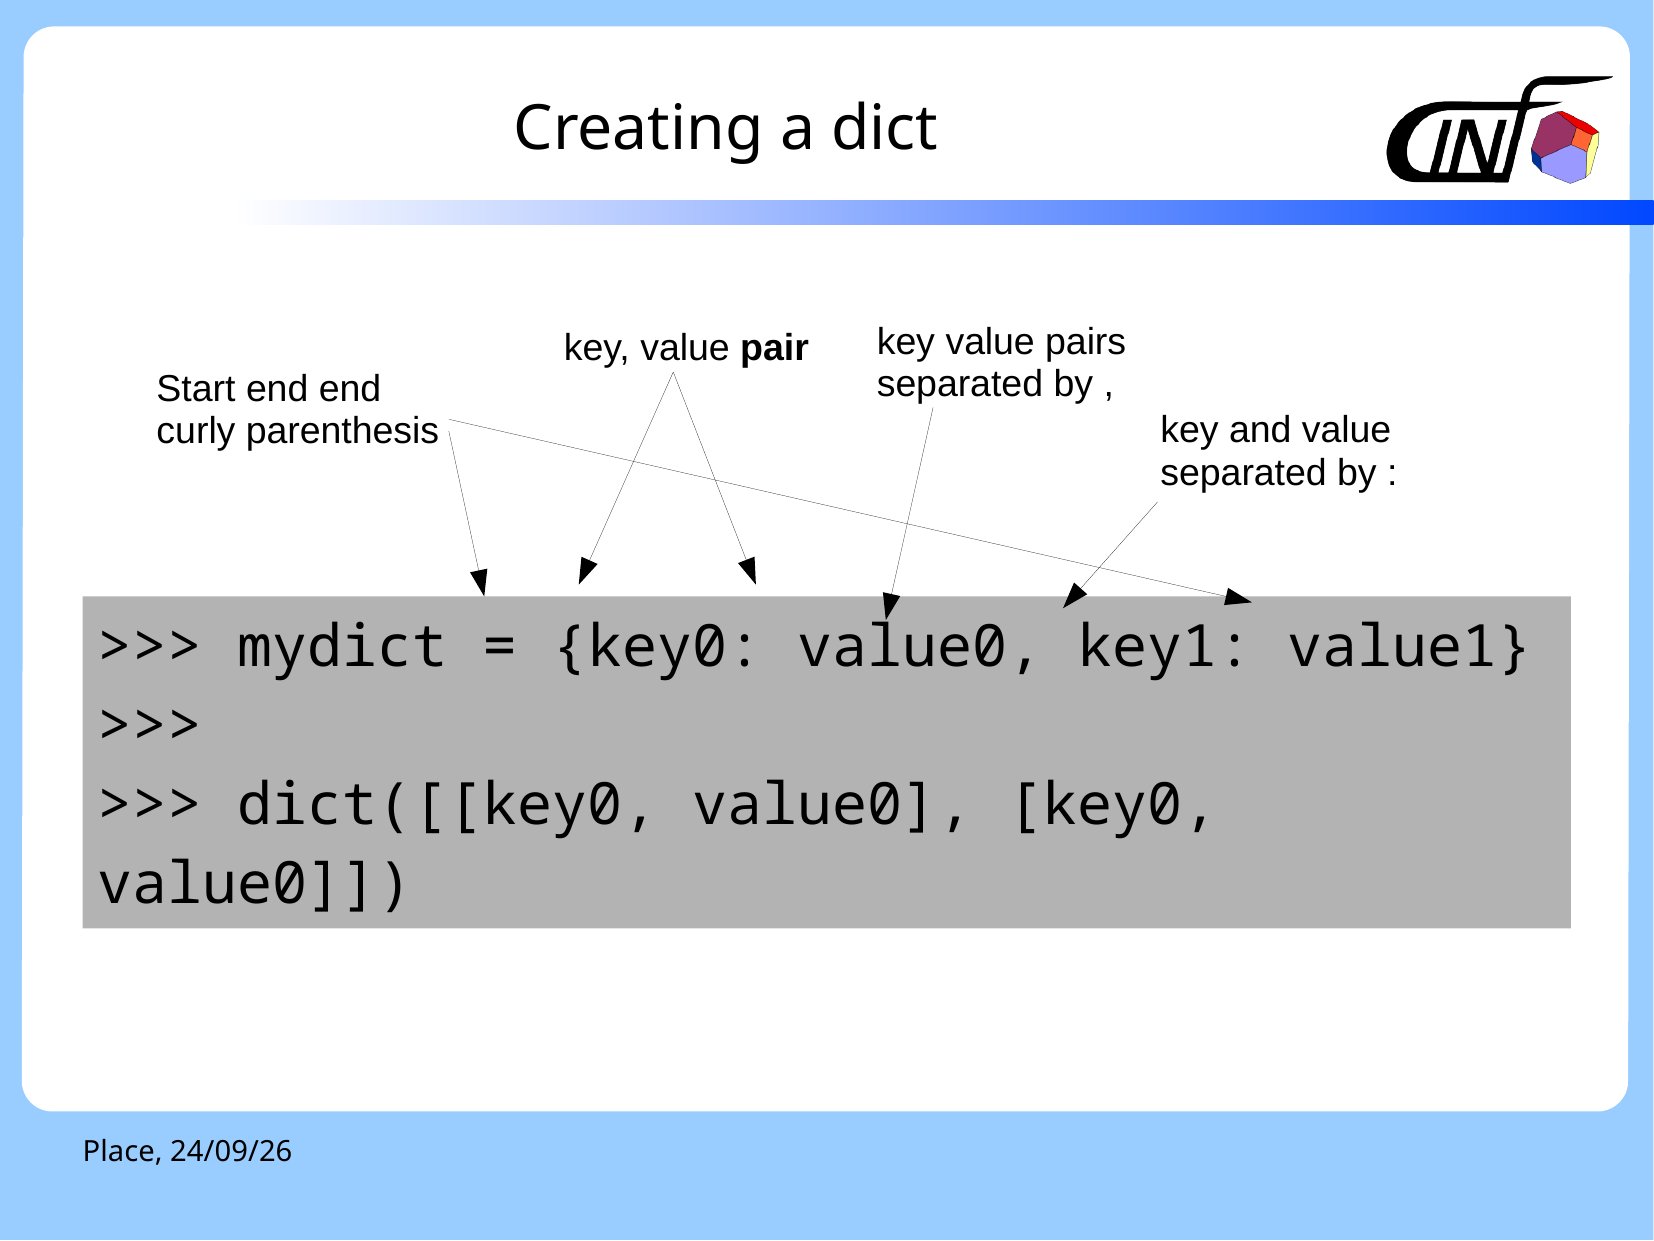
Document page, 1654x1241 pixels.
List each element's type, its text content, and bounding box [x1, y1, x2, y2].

text_box key, value pair [549, 318, 824, 376]
text_box key and value separated by : [1145, 401, 1413, 501]
title Creating a dict [82, 49, 1371, 201]
table_header B [956, 201, 961, 224]
picture [1386, 76, 1613, 184]
text_box Start end end curly parenthesis [141, 360, 455, 460]
text_box key value pairs separated by , [862, 312, 1142, 412]
text_box >>> mydict = {key0: value0, key1: value1} >>> >>> dict([[key0, value0], [key0, value0]]) [82, 596, 1571, 857]
